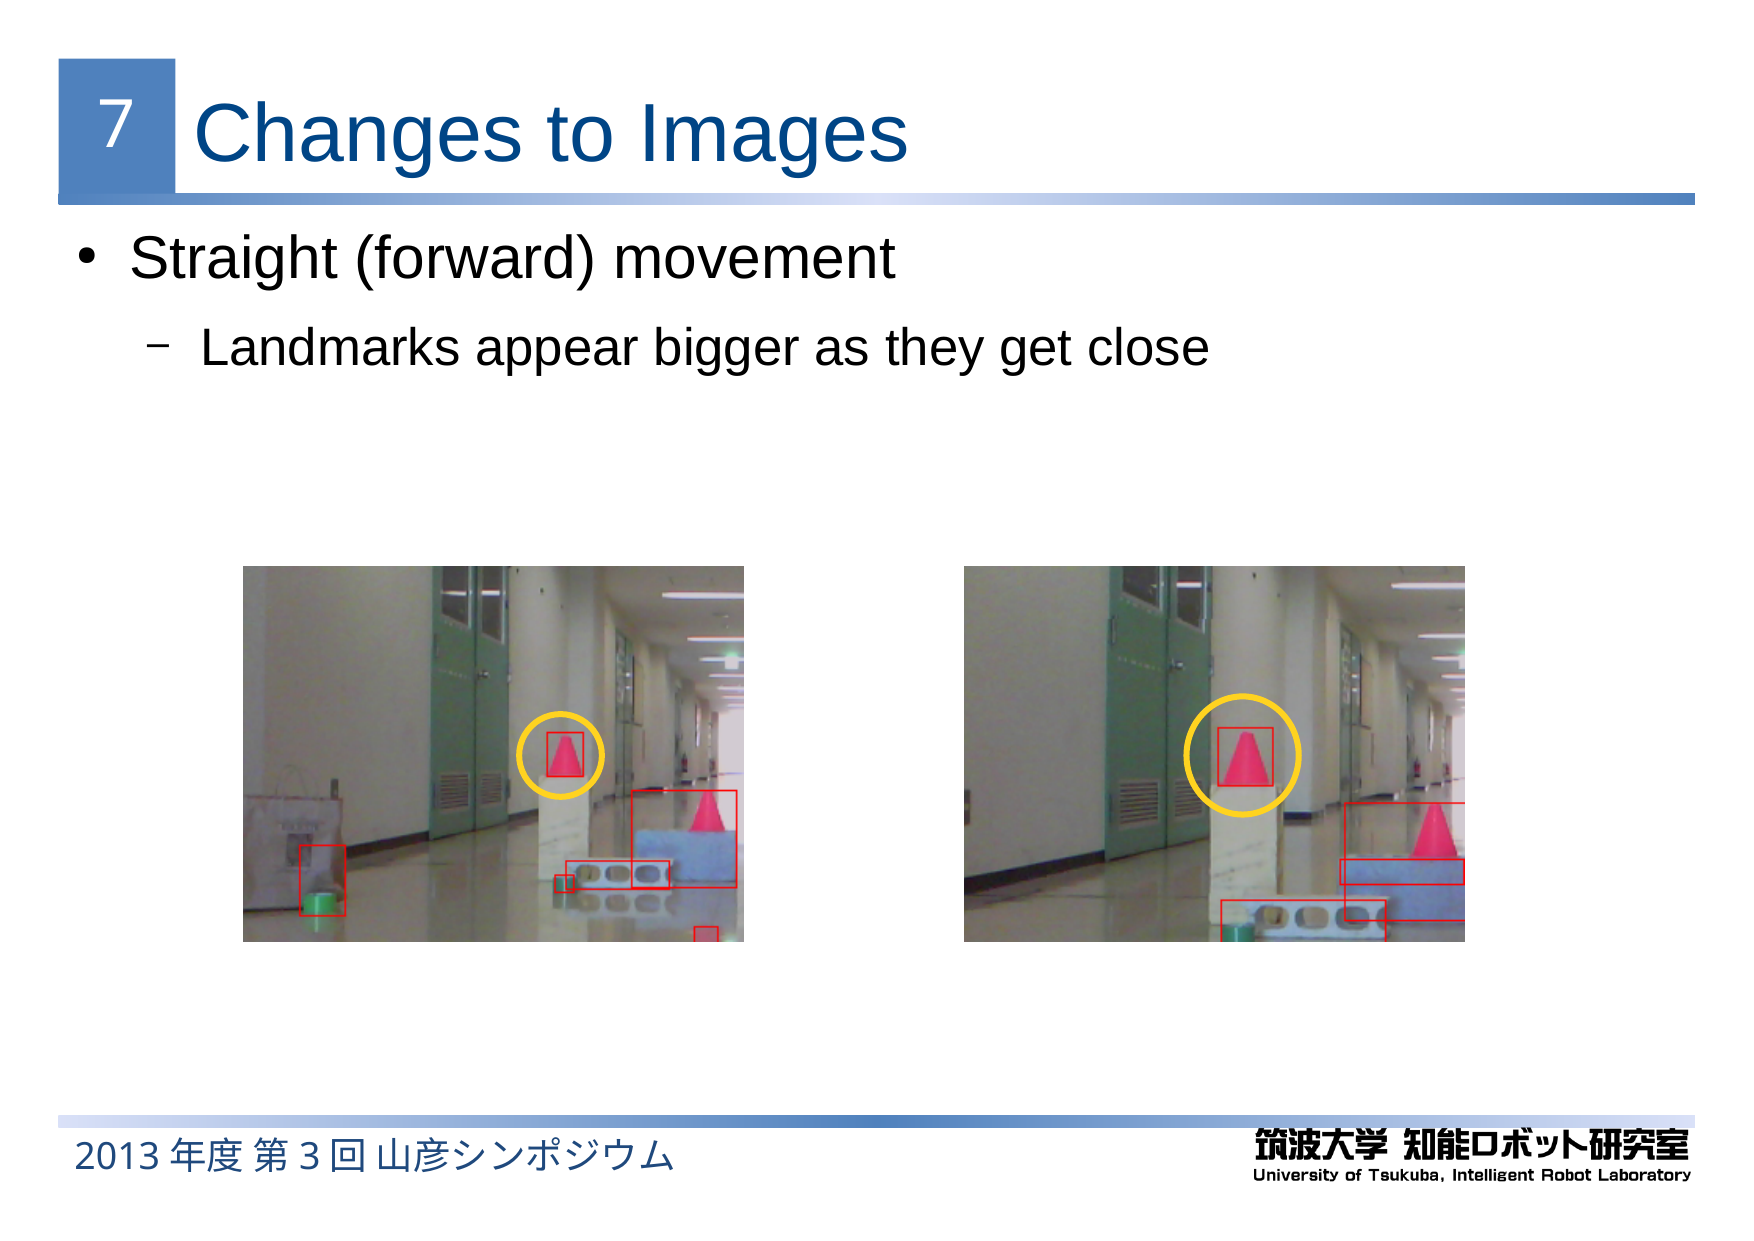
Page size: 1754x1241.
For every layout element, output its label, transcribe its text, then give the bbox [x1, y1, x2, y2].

title Changes to Images [193, 61, 1651, 205]
picture [243, 566, 744, 942]
picture [964, 566, 1465, 942]
list Straight (forward) movement Landmarks appear bigger as they get close [58, 223, 1696, 876]
picture [1252, 1127, 1691, 1182]
